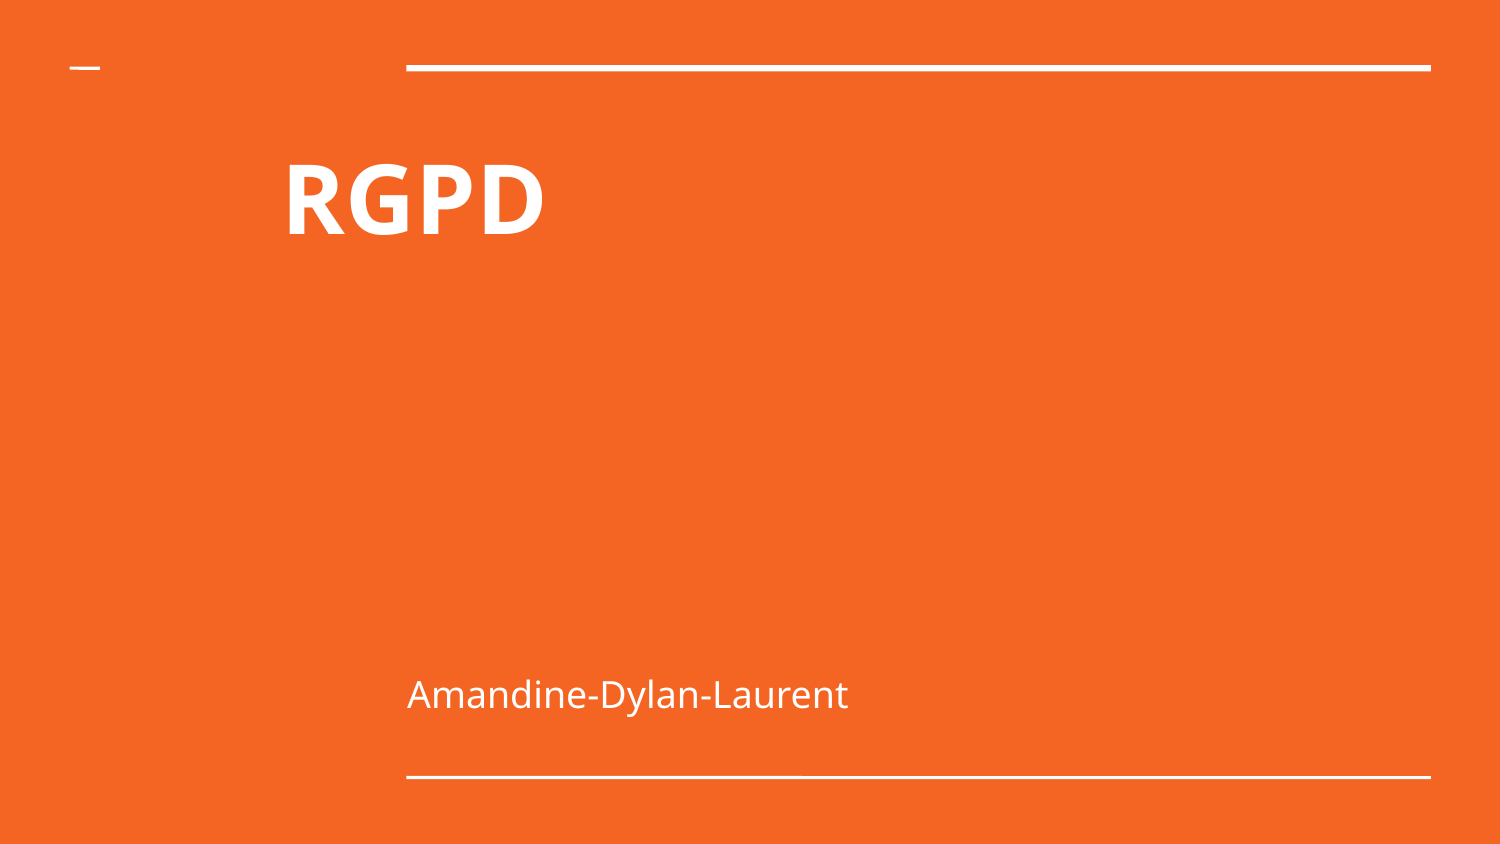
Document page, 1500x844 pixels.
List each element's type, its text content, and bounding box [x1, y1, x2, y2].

title RGPD [266, 115, 654, 280]
subtitle Amandine-Dylan-Laurent [392, 641, 1431, 735]
